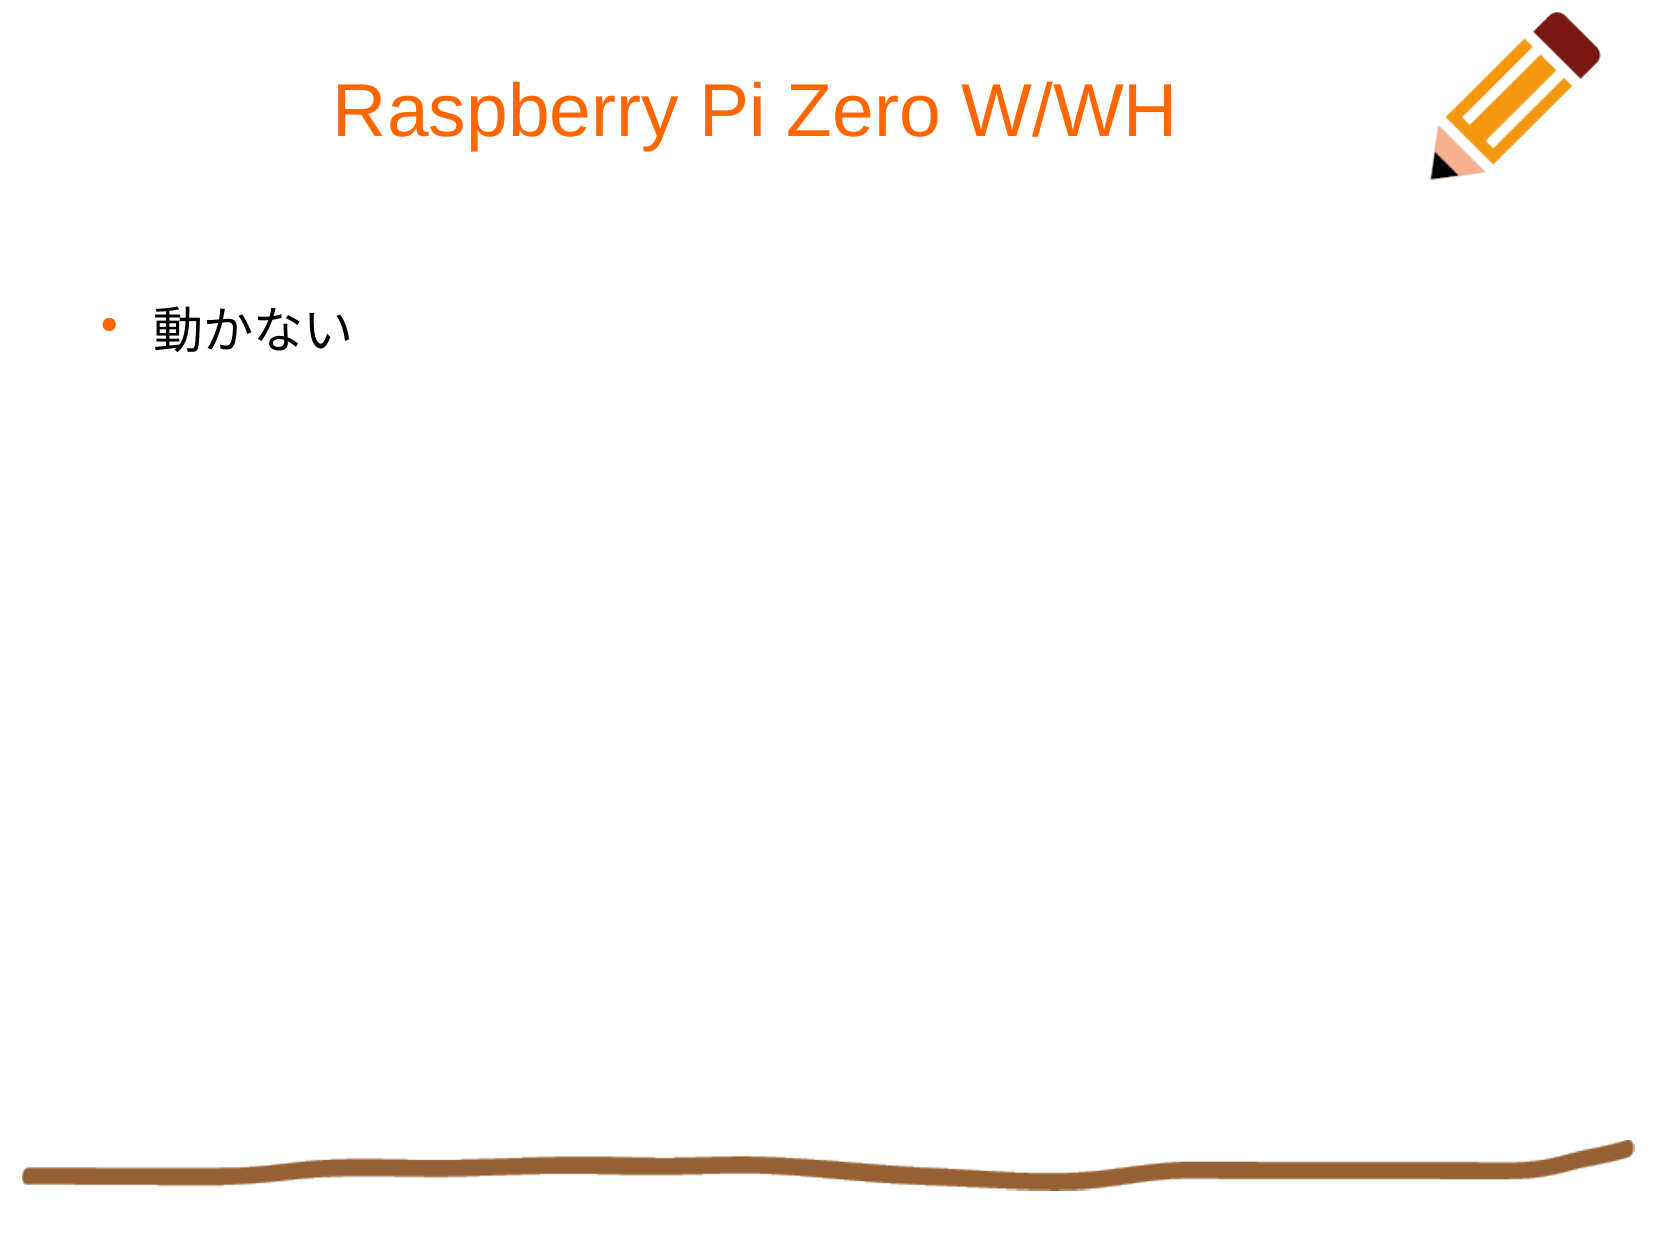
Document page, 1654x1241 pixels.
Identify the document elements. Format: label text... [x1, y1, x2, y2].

picture [1430, 12, 1601, 181]
picture [22, 1140, 1635, 1191]
title Raspberry Pi Zero W/WH [82, 49, 1430, 172]
list 動かない [82, 290, 1536, 1122]
